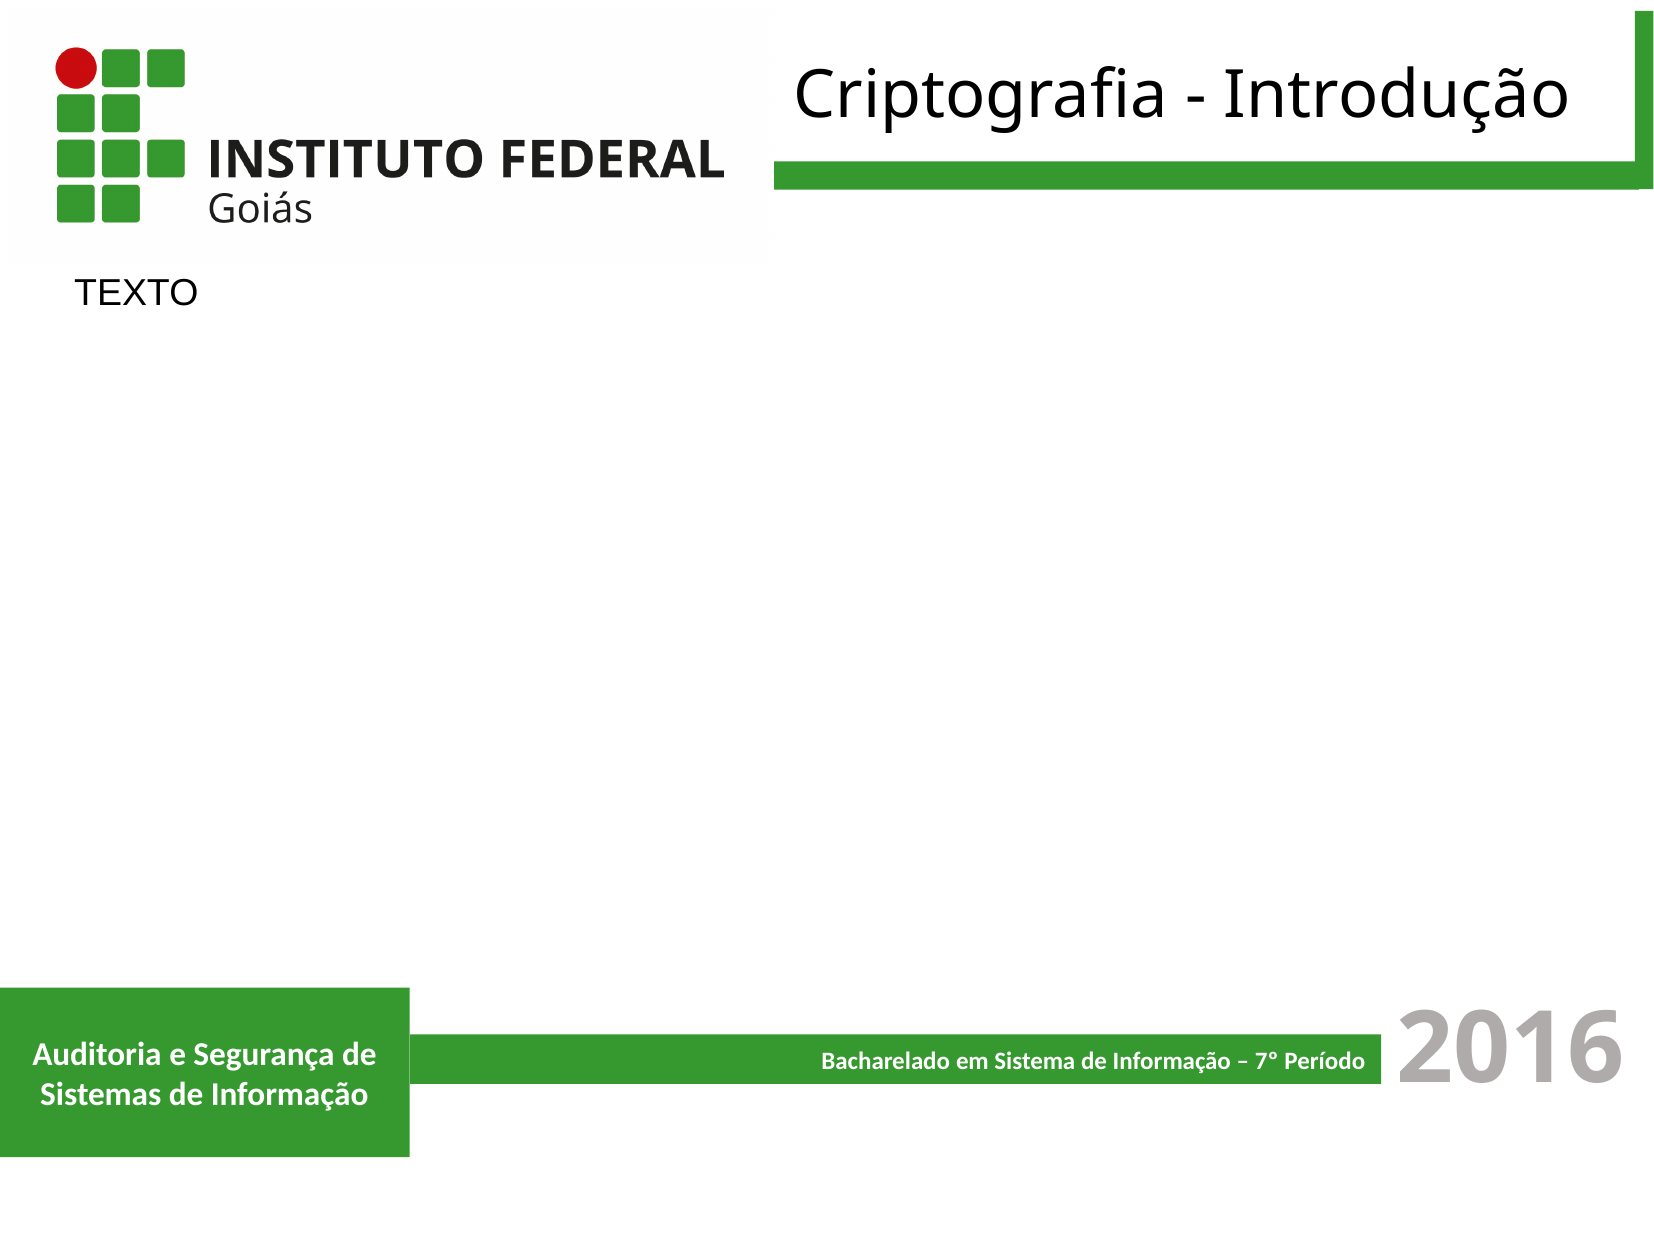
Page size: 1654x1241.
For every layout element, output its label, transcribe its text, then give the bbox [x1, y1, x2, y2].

text_box Criptografia - Introdução [836, 42, 1587, 138]
text_box TEXTO [59, 264, 1615, 940]
text_box 2016 [1381, 975, 1648, 1125]
text_box [774, 10, 1654, 190]
text_box Auditoria e Segurança de Sistemas de Informação [0, 987, 410, 1158]
picture [5, 5, 774, 265]
text_box Bacharelado em Sistema de Informação – 7º Período [410, 1034, 1382, 1084]
